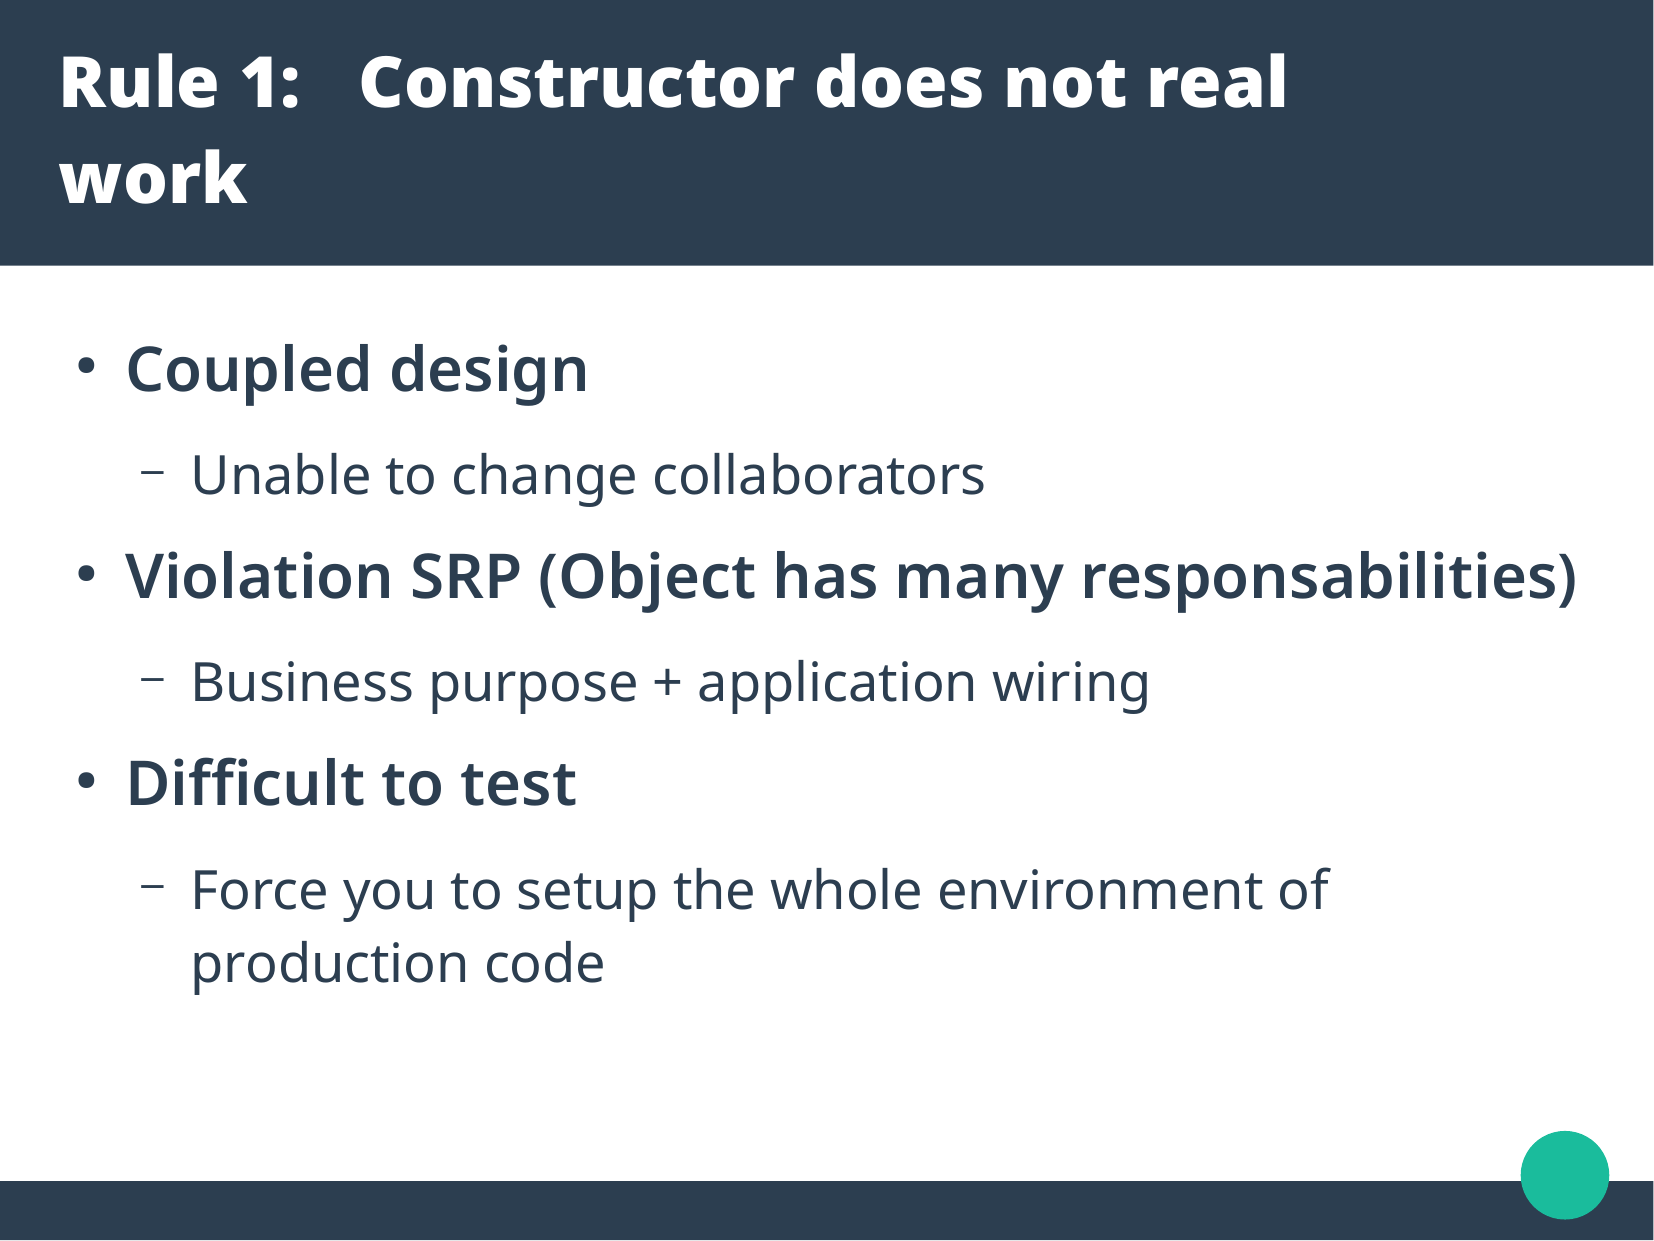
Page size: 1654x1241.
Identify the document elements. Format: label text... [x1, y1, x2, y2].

list Coupled design Unable to change collaborators Violation SRP (Object has many responsabilities) Business purpose + application wiring Difficult to test Force you to setup the whole environment of production code [59, 324, 1595, 1045]
title Rule 1: Constructor does not real work [59, 49, 1595, 207]
